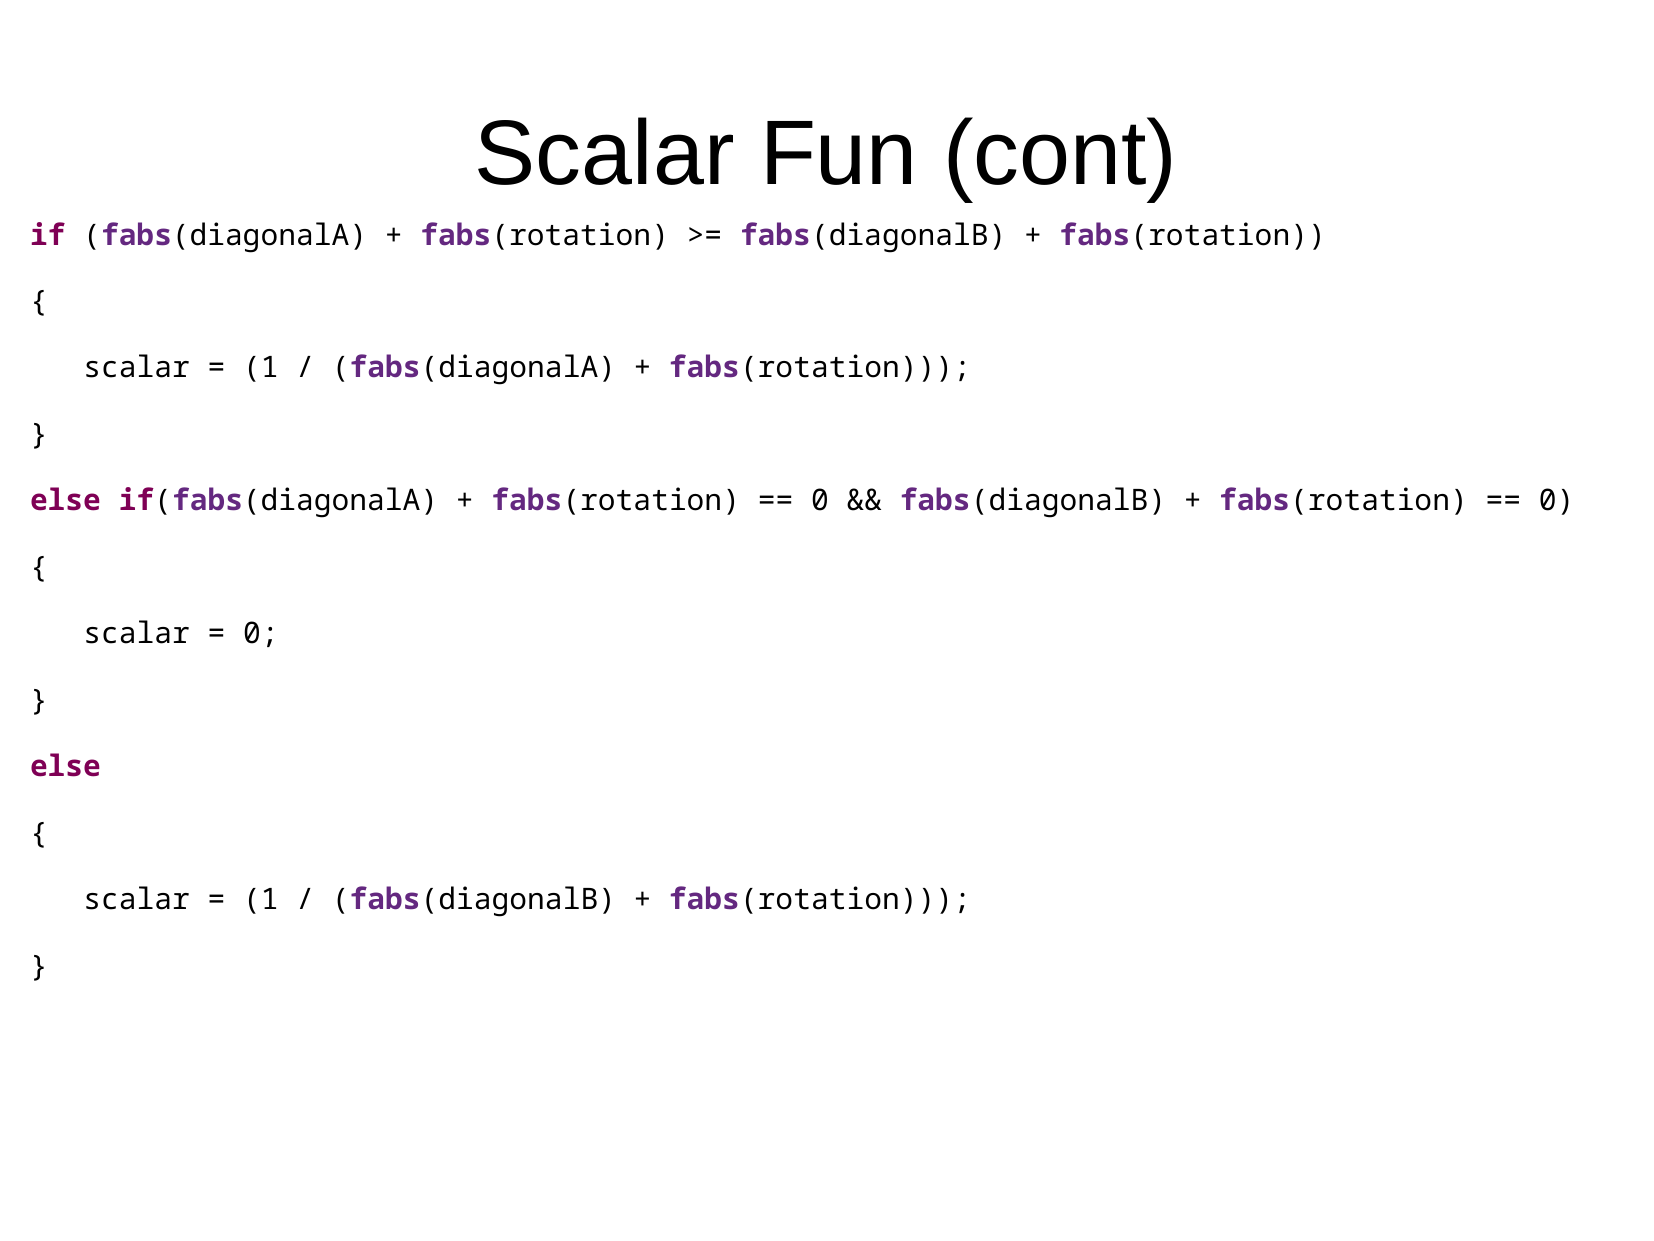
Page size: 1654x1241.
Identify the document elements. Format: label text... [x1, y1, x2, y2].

title Scalar Fun (cont) [82, 49, 1571, 213]
list if (fabs(diagonalA) + fabs(rotation) >= fabs(diagonalB) + fabs(rotation)) { scalar = (1 / (fabs(diagonalA) + fabs(rotation))); } else if(fabs(diagonalA) + fabs(rotation) == 0 && fabs(diagonalB) + fabs(rotation) == 0) { scalar = 0; } else { scalar = (1 / (fabs(diagonalB) + fabs(rotation))); } [30, 213, 1591, 1034]
